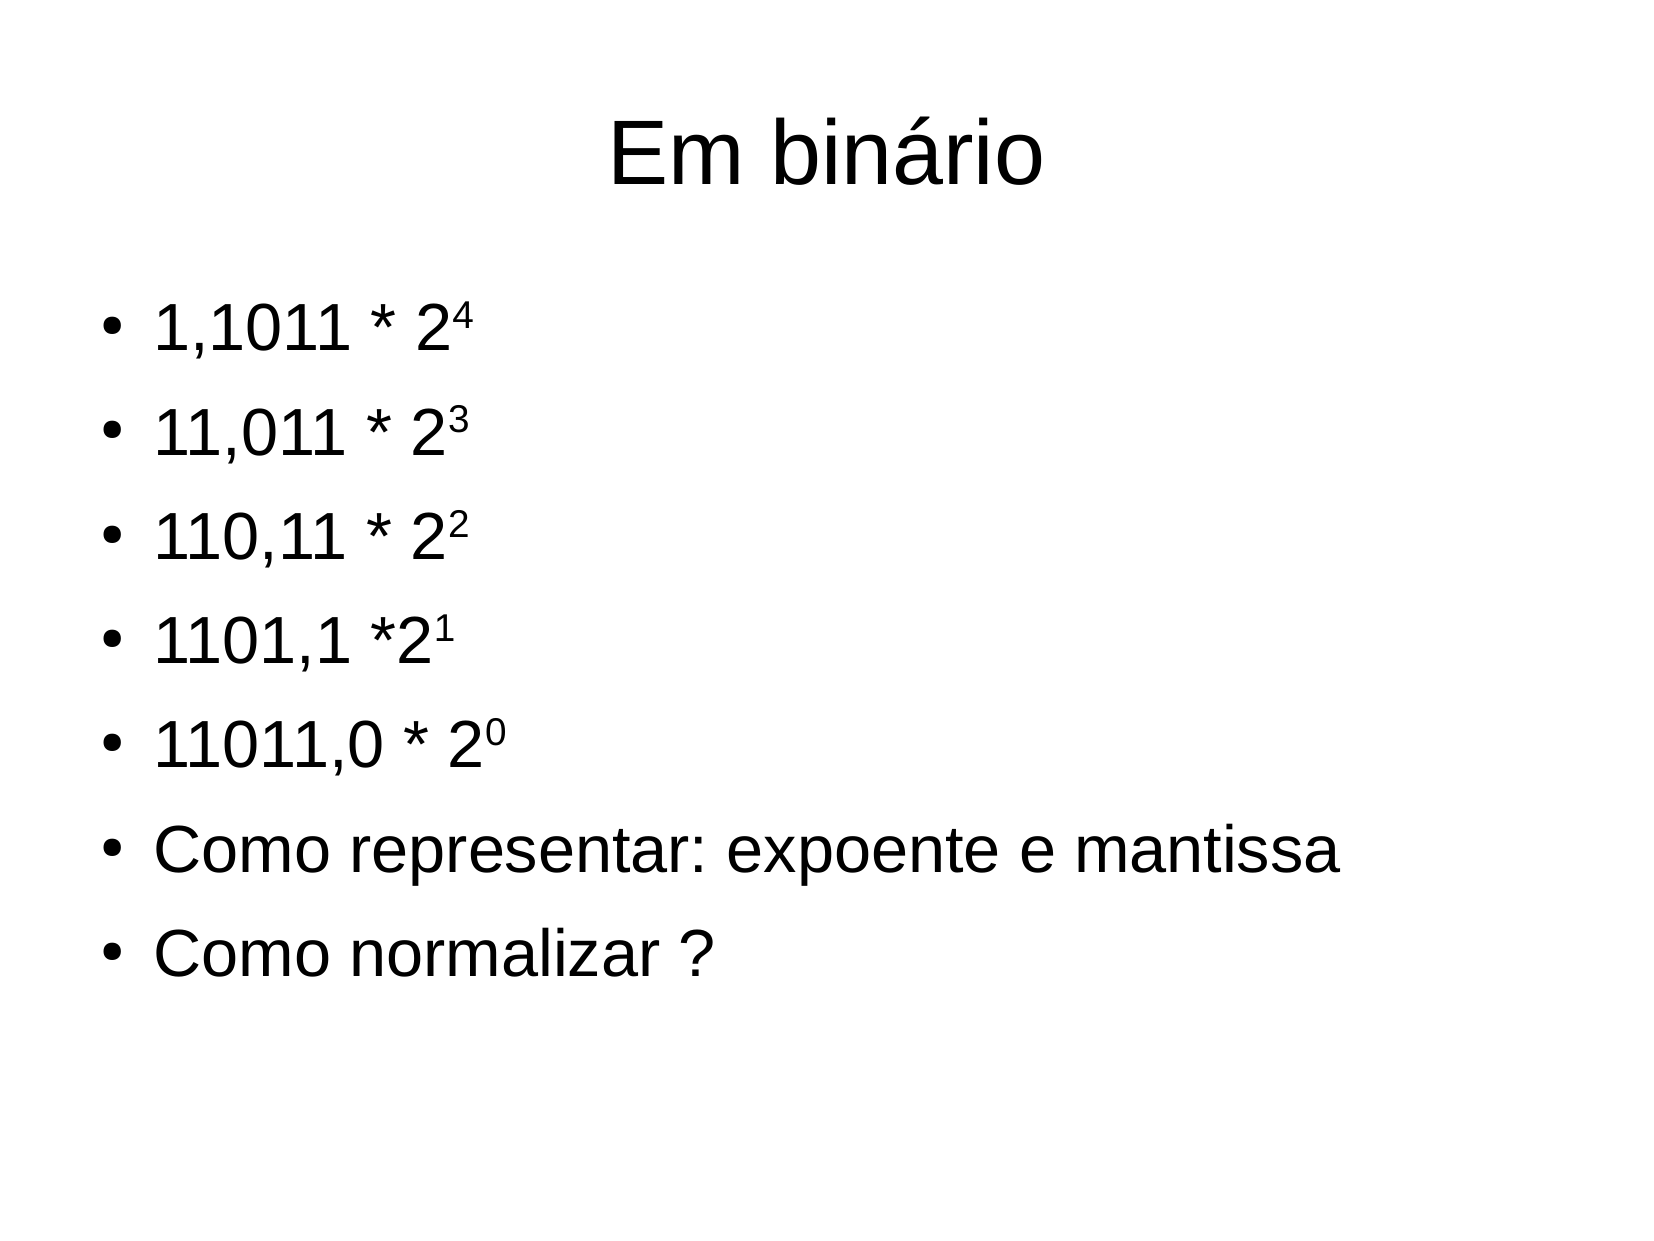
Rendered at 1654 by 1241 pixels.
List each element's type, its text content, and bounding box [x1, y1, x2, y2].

list 1,1011 * 24 11,011 * 23 110,11 * 22 1101,1 *21 11011,0 * 20 Como representar: expoente e mantissa Como normalizar ? [82, 290, 1571, 1094]
title Em binário [82, 56, 1571, 250]
